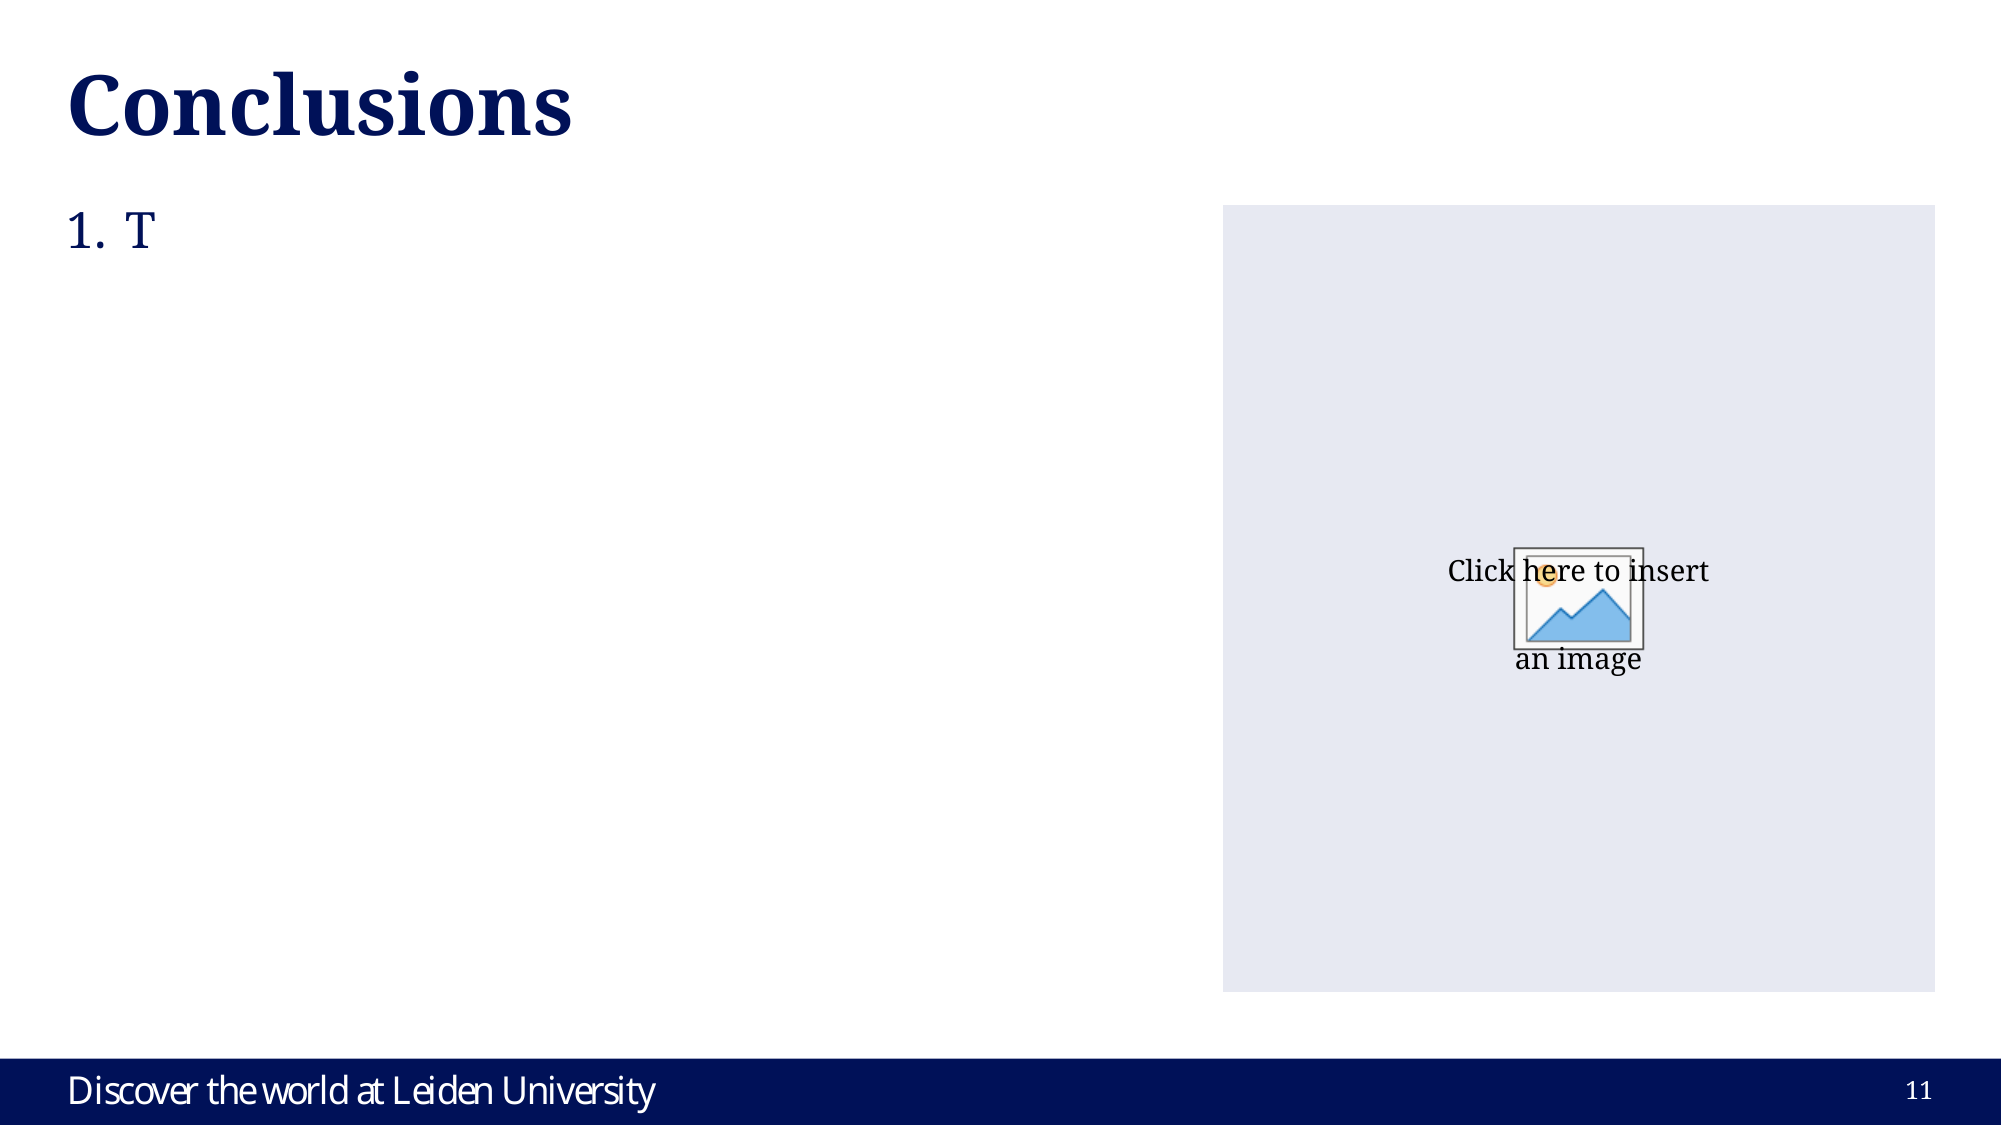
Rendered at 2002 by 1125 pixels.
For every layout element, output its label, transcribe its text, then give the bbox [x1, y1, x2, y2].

slide_number <number> [1498, 1061, 1949, 1122]
title Conclusions [66, 66, 1935, 138]
list T [66, 205, 1190, 993]
picture [1222, 205, 1935, 993]
